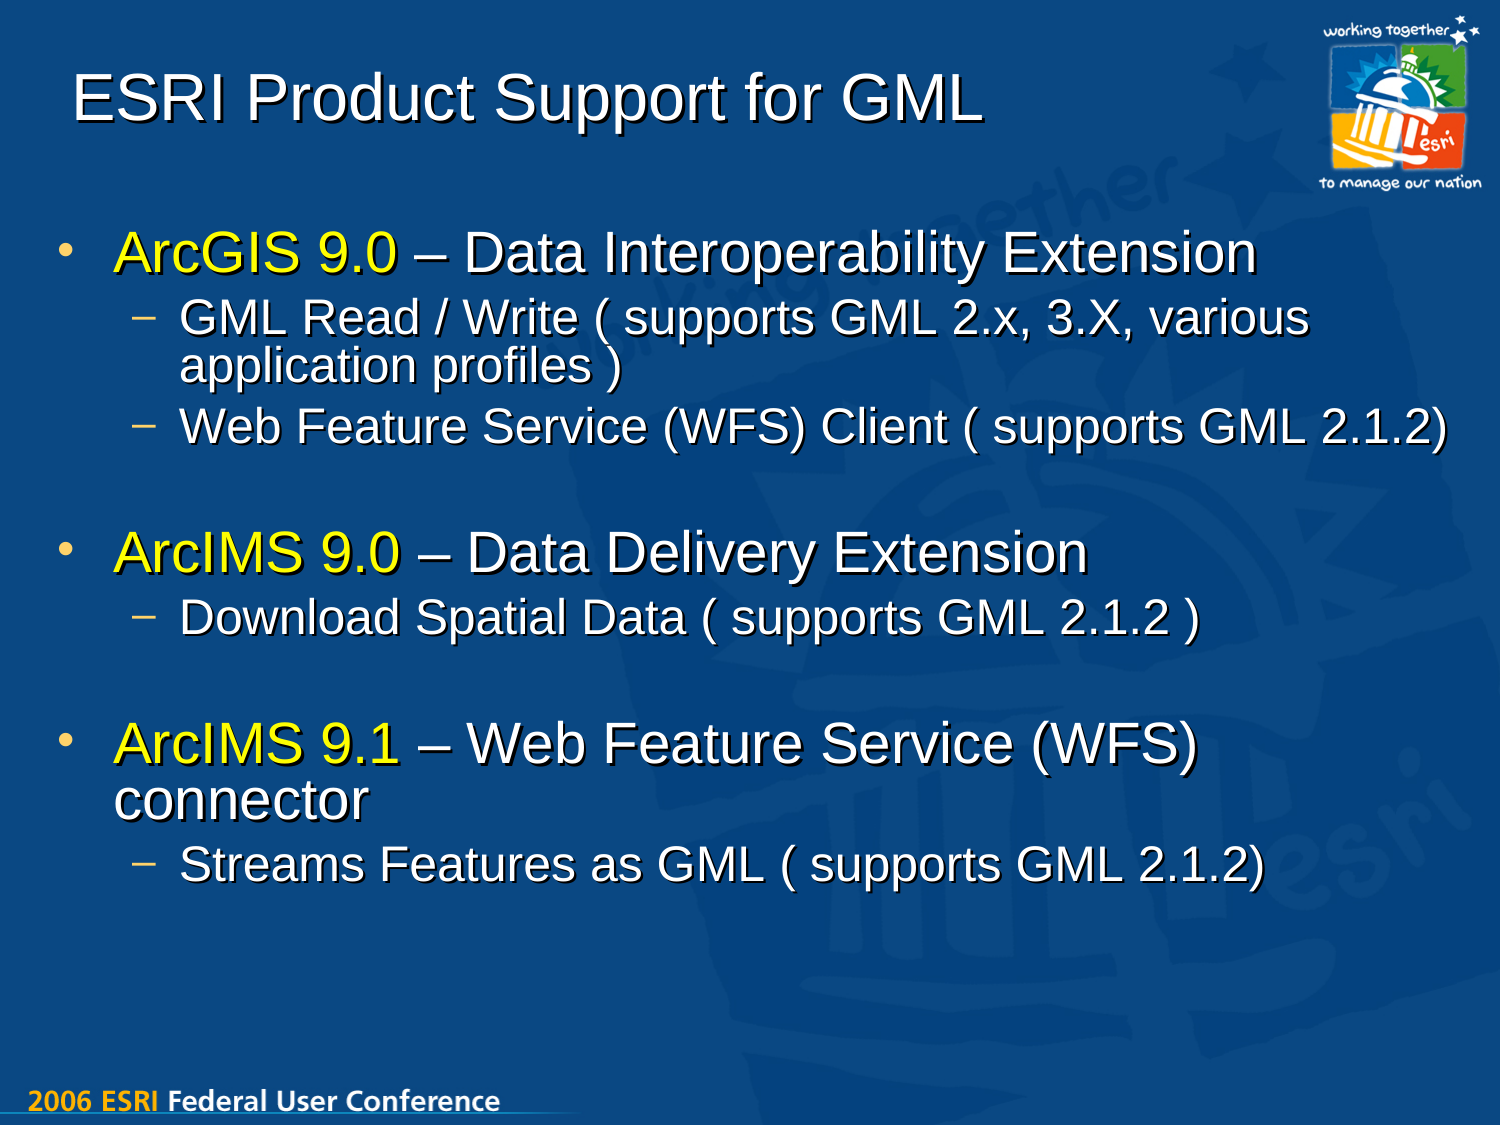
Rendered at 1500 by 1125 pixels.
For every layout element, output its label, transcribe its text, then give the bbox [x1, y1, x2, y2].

title ESRI Product Support for GML [56, 58, 1299, 155]
picture [0, 0, 1500, 1125]
list ArcGIS 9.0 – Data Interoperability Extension GML Read / Write ( supports GML 2.x, 3.X, various application profiles ) Web Feature Service (WFS) Client ( supports GML 2.1.2) ArcIMS 9.0 – Data Delivery Extension Download Spatial Data ( supports GML 2.1.2 ) ArcIMS 9.1 – Web Feature Service (WFS) connector Streams Features as GML ( supports GML 2.1.2) [42, 155, 1475, 890]
